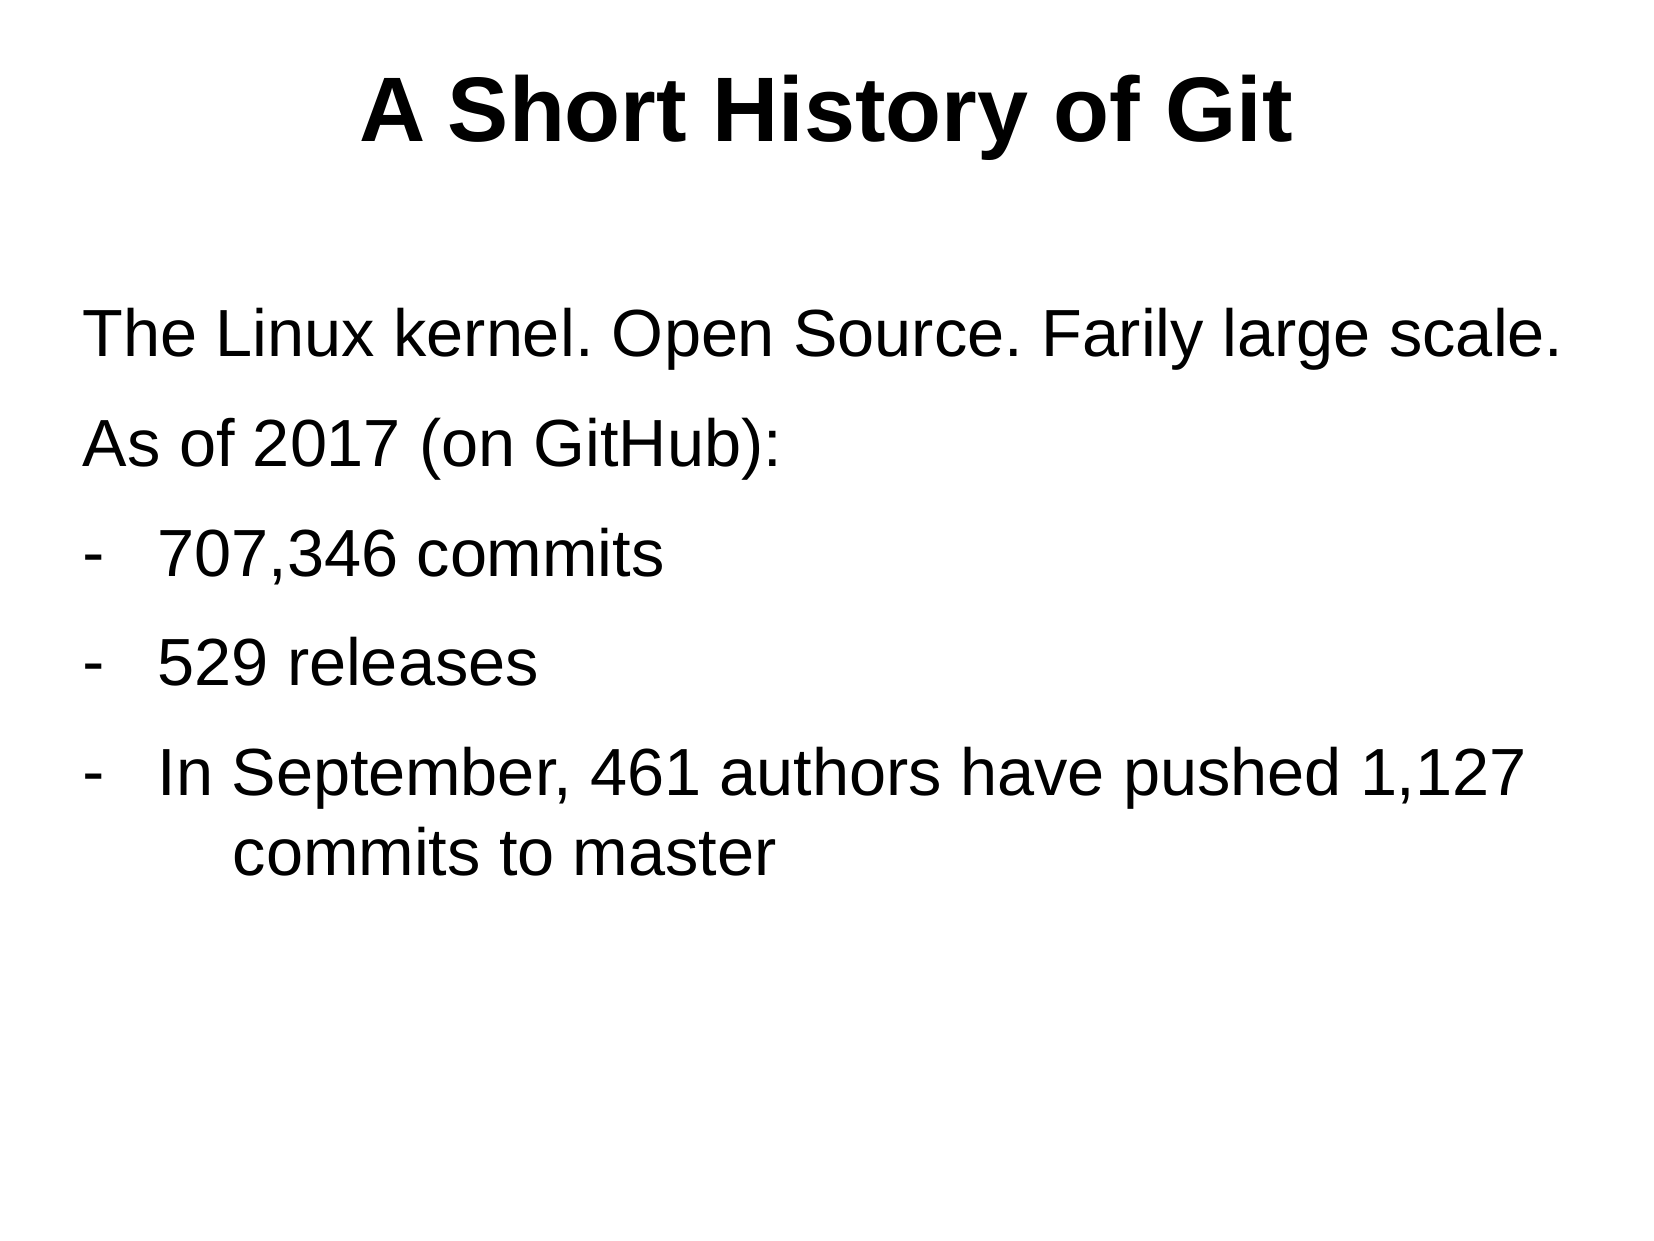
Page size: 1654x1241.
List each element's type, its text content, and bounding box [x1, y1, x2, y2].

list The Linux kernel. Open Source. Farily large scale. As of 2017 (on GitHub): 707,346 commits 529 releases In September, 461 authors have pushed 1,127 commits to master [82, 290, 1571, 1010]
title A Short History of Git [82, 49, 1571, 257]
